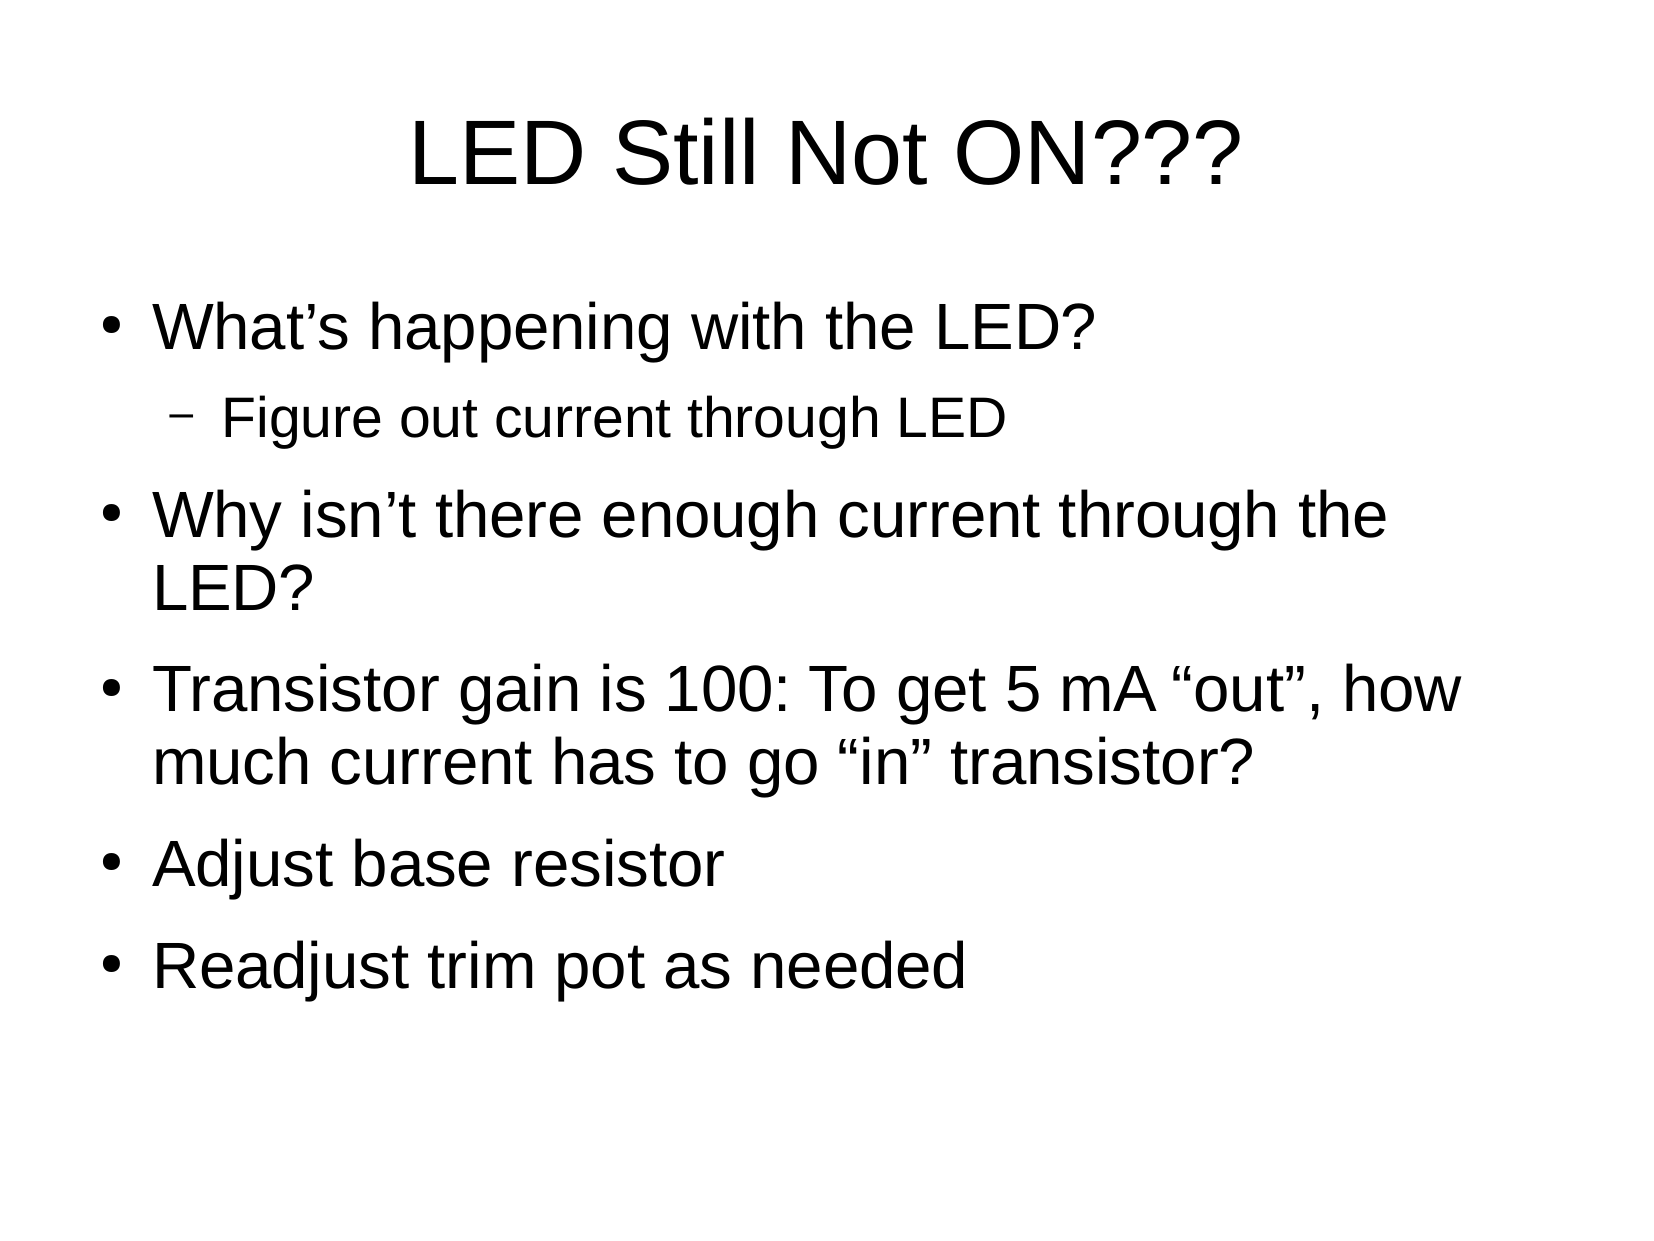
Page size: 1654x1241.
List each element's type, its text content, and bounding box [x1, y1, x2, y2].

list What’s happening with the LED? Figure out current through LED Why isn’t there enough current through the LED? Transistor gain is 100: To get 5 mA “out”, how much current has to go “in” transistor? Adjust base resistor Readjust trim pot as needed [82, 290, 1571, 1010]
title LED Still Not ON??? [82, 49, 1571, 257]
